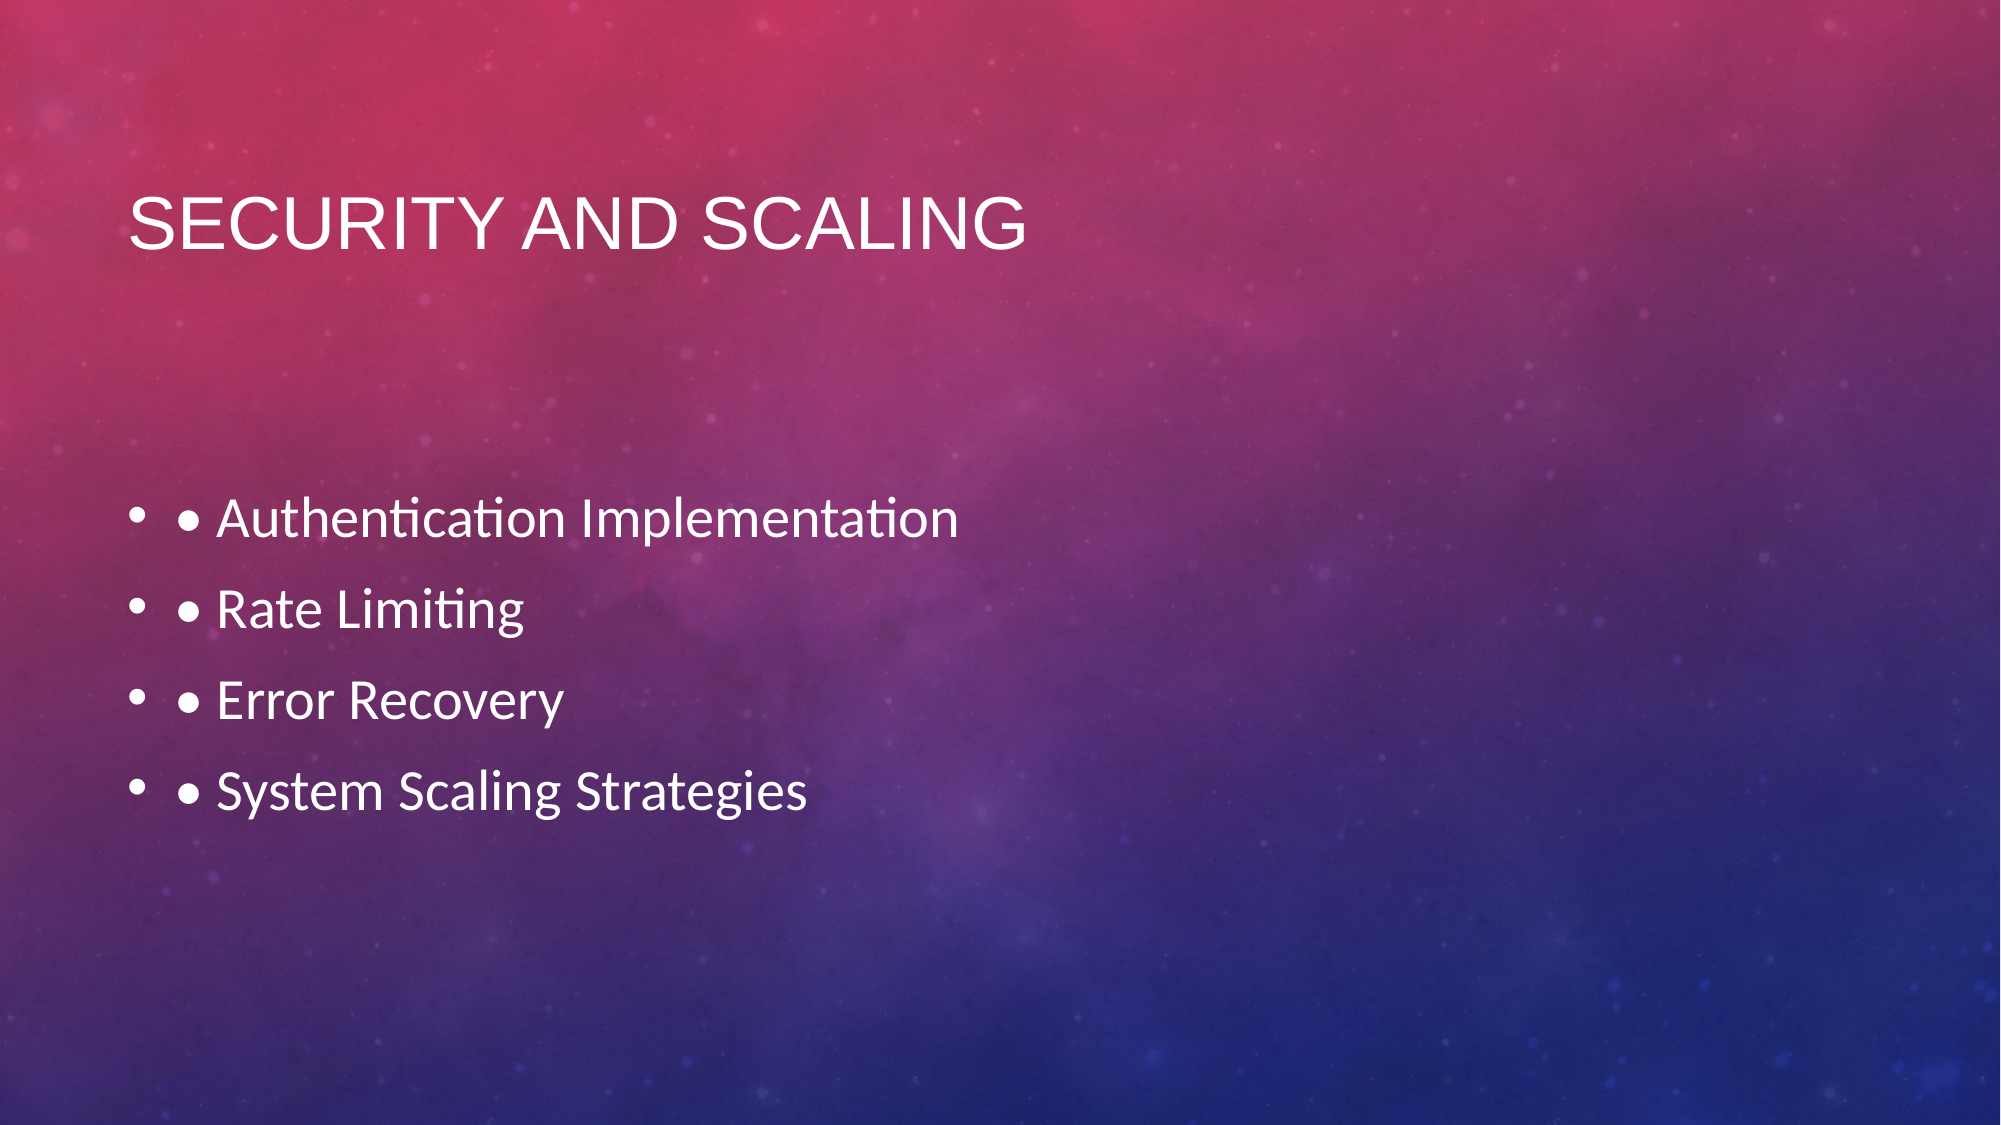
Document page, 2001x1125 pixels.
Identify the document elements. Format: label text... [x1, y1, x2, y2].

list • Authentication Implementation • Rate Limiting • Error Recovery • System Scaling Strategies [112, 351, 1775, 950]
title Security and Scaling [112, 99, 1775, 339]
picture [0, 0, 2001, 1125]
